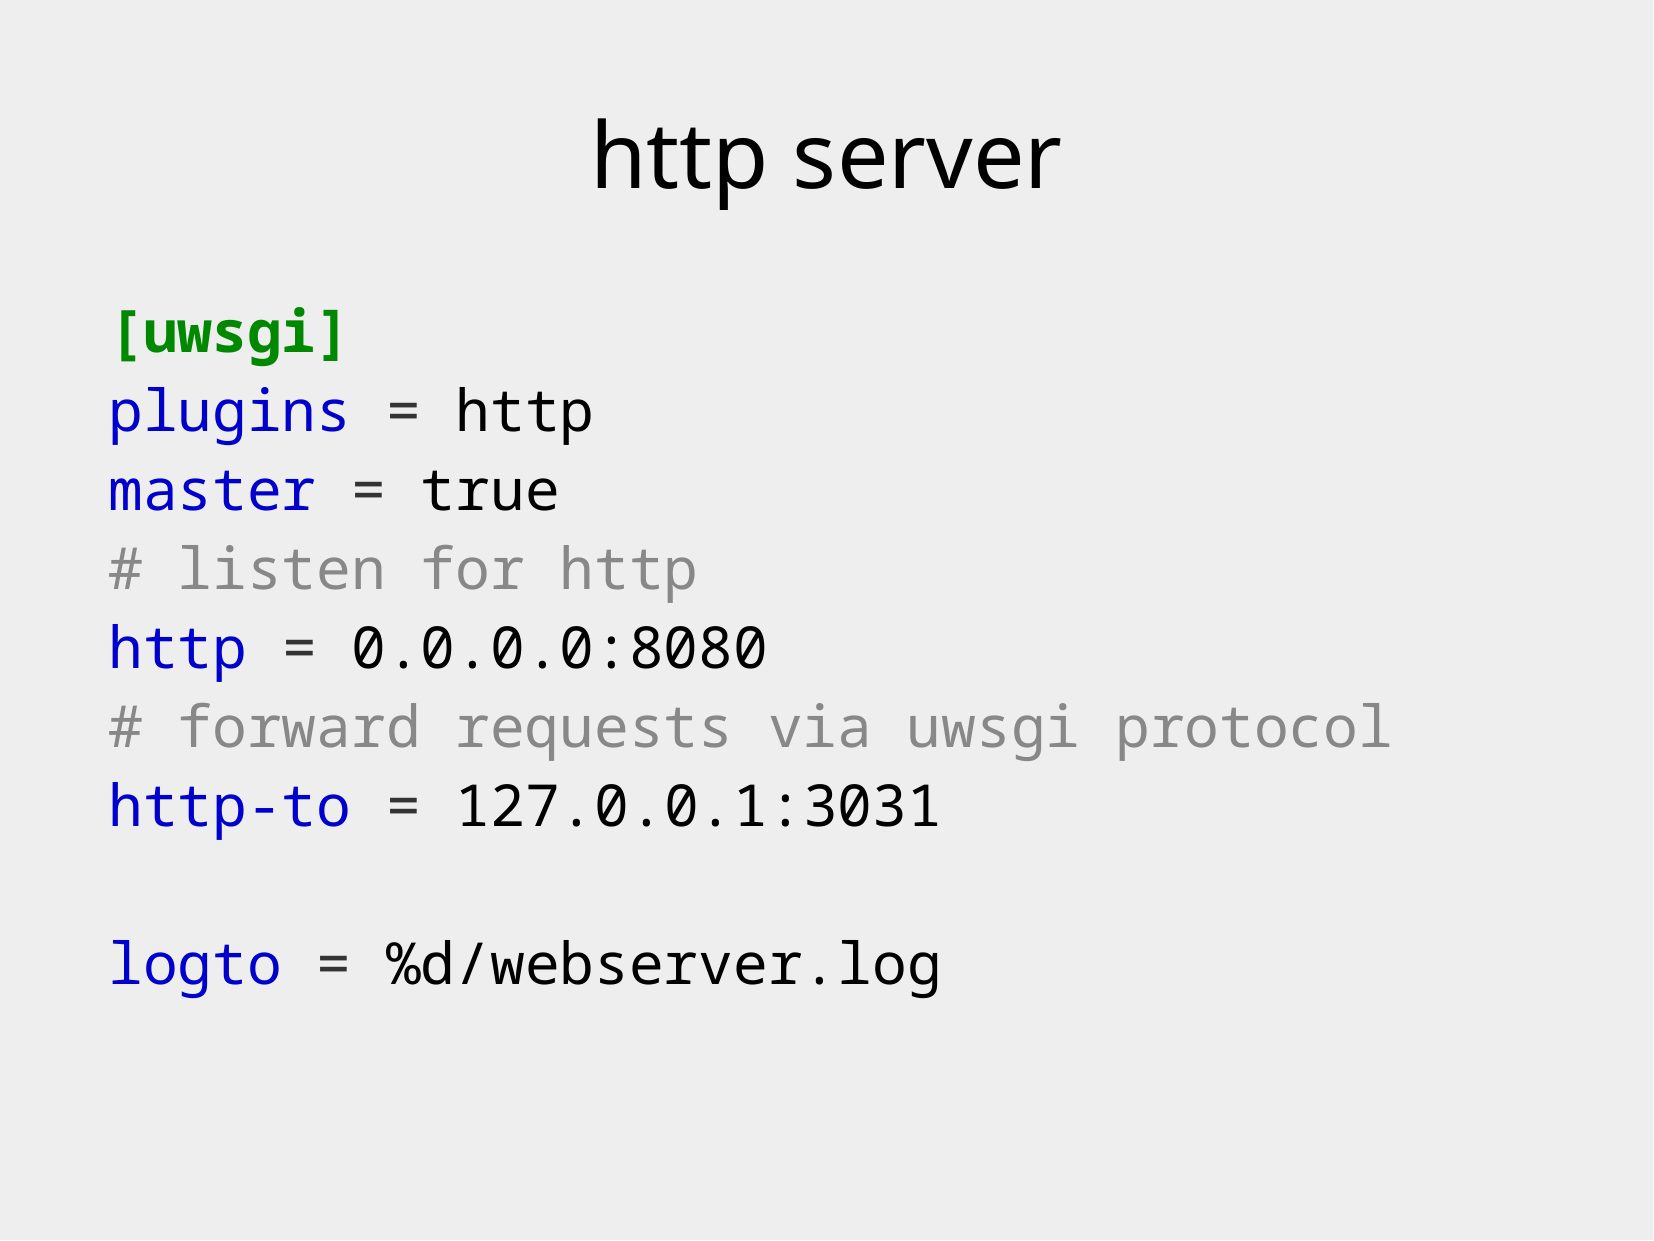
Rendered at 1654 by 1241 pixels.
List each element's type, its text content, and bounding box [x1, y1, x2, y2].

title http server [82, 49, 1571, 257]
list [uwsgi] plugins = http master = true # listen for http http = 0.0.0.0:8080 # forward requests via uwsgi protocol http-to = 127.0.0.1:3031 logto = %d/webserver.log [82, 290, 1571, 1010]
